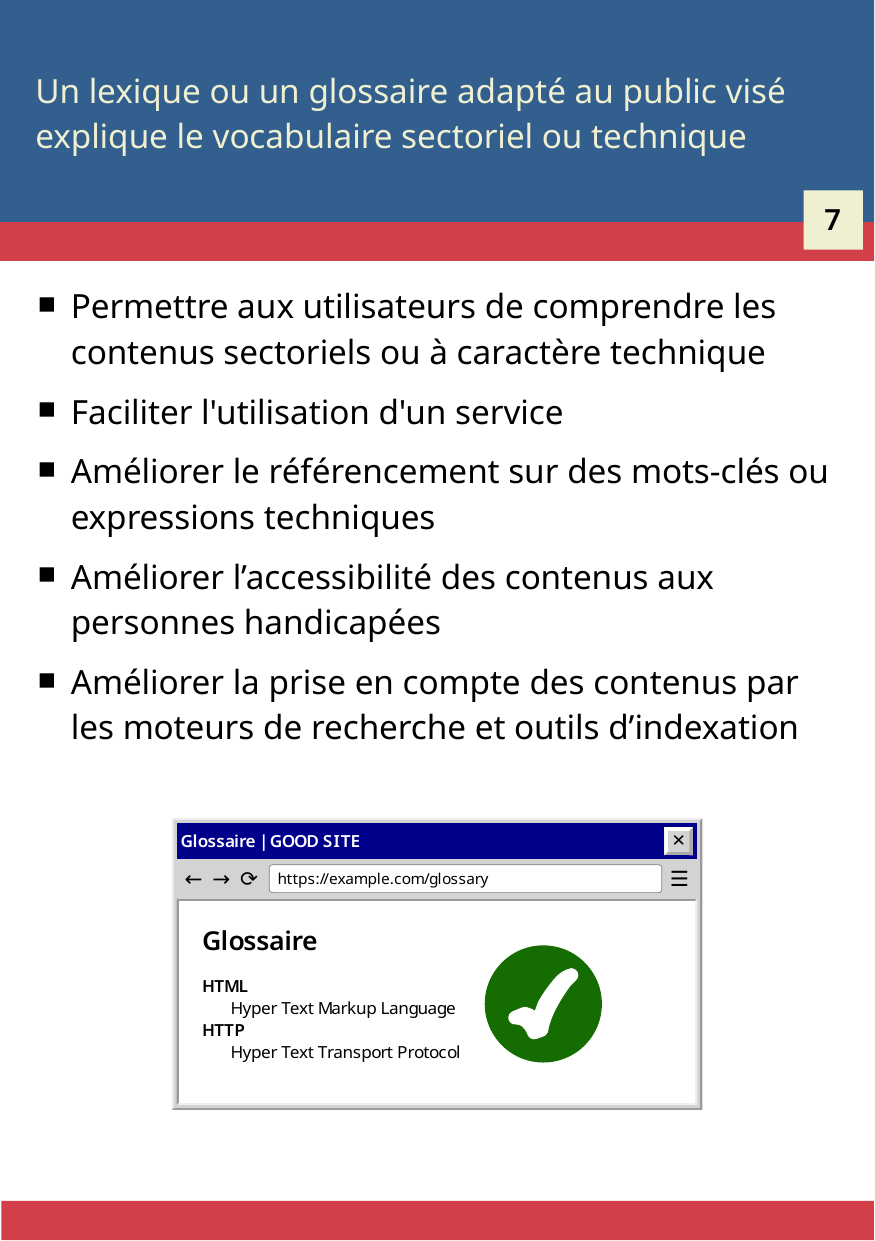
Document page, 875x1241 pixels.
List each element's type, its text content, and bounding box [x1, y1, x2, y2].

text_box 7 [803, 188, 863, 249]
list Permettre aux utilisateurs de comprendre les contenus sectoriels ou à caractère technique Faciliter l'utilisation d'un service Améliorer le référencement sur des mots-clés ou expressions techniques Améliorer l’accessibilité des contenus aux personnes handicapées Améliorer la prise en compte des contenus par les moteurs de recherche et outils d’indexation [23, 283, 839, 1111]
picture [171, 817, 703, 1111]
title Un lexique ou un glossaire adapté au public visé explique le vocabulaire sectoriel ou technique [35, 13, 839, 213]
